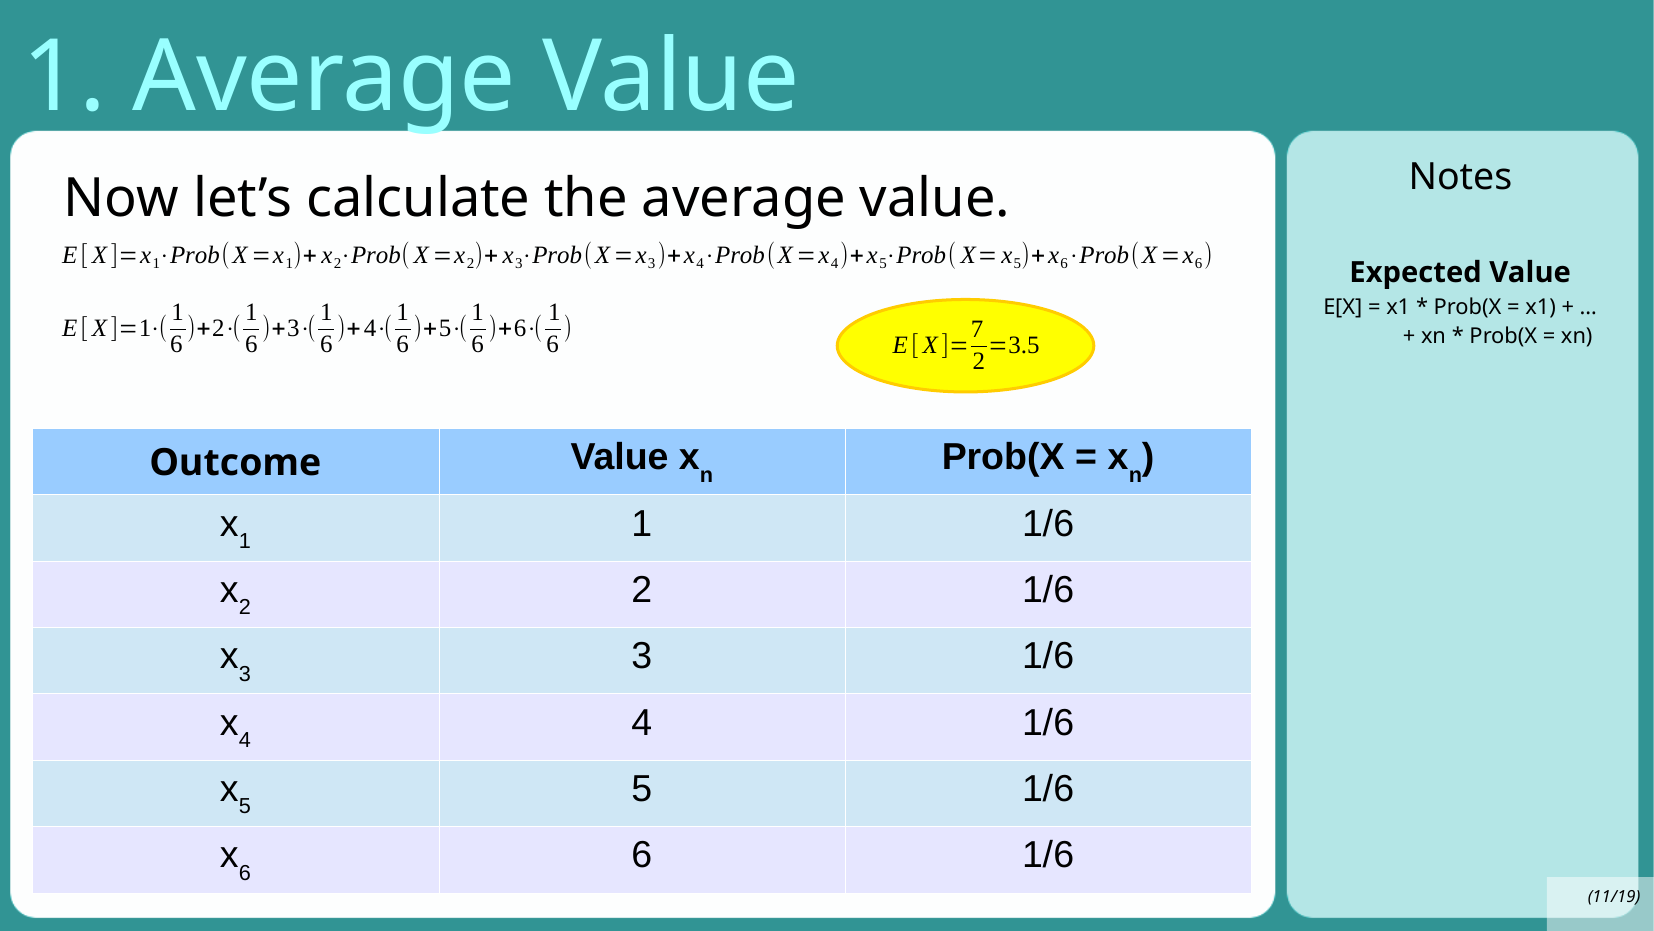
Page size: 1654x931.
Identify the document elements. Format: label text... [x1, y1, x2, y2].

table_cell 1/6 [846, 694, 1251, 760]
table_cell 1/6 [846, 827, 1251, 893]
table_cell 5 [440, 761, 845, 826]
chart [54, 240, 1219, 273]
text_box (<number>/19) [1546, 877, 1654, 931]
table_cell 1/6 [846, 628, 1251, 693]
text_box Notes Expected Value E[X] = x1 * Prob(X = x1) + … + xn * Prob(X = xn) [1290, 141, 1631, 661]
table_cell 1/6 [846, 562, 1251, 627]
table_cell x1 [33, 495, 439, 561]
table_cell 1/6 [846, 761, 1251, 826]
table_cell x3 [33, 628, 439, 693]
table_cell 3 [440, 628, 845, 693]
table_cell 4 [440, 694, 845, 760]
table_cell x2 [33, 562, 439, 627]
table_cell 2 [440, 562, 845, 627]
table_header Value xn [440, 429, 845, 494]
chart [54, 299, 579, 359]
table_header Outcome [33, 429, 439, 494]
table_cell x5 [33, 761, 439, 826]
table_cell 1/6 [846, 495, 1251, 561]
text_box Now let’s calculate the average value. [63, 158, 1247, 428]
chart [885, 316, 1047, 376]
table_cell x4 [33, 694, 439, 760]
table_cell 1 [440, 495, 845, 561]
table_cell x6 [33, 827, 439, 893]
table_header Prob(X = xn) [846, 429, 1251, 494]
table_cell 6 [440, 827, 845, 893]
picture [0, 0, 1654, 931]
title 1. Average Value [22, 13, 1511, 130]
